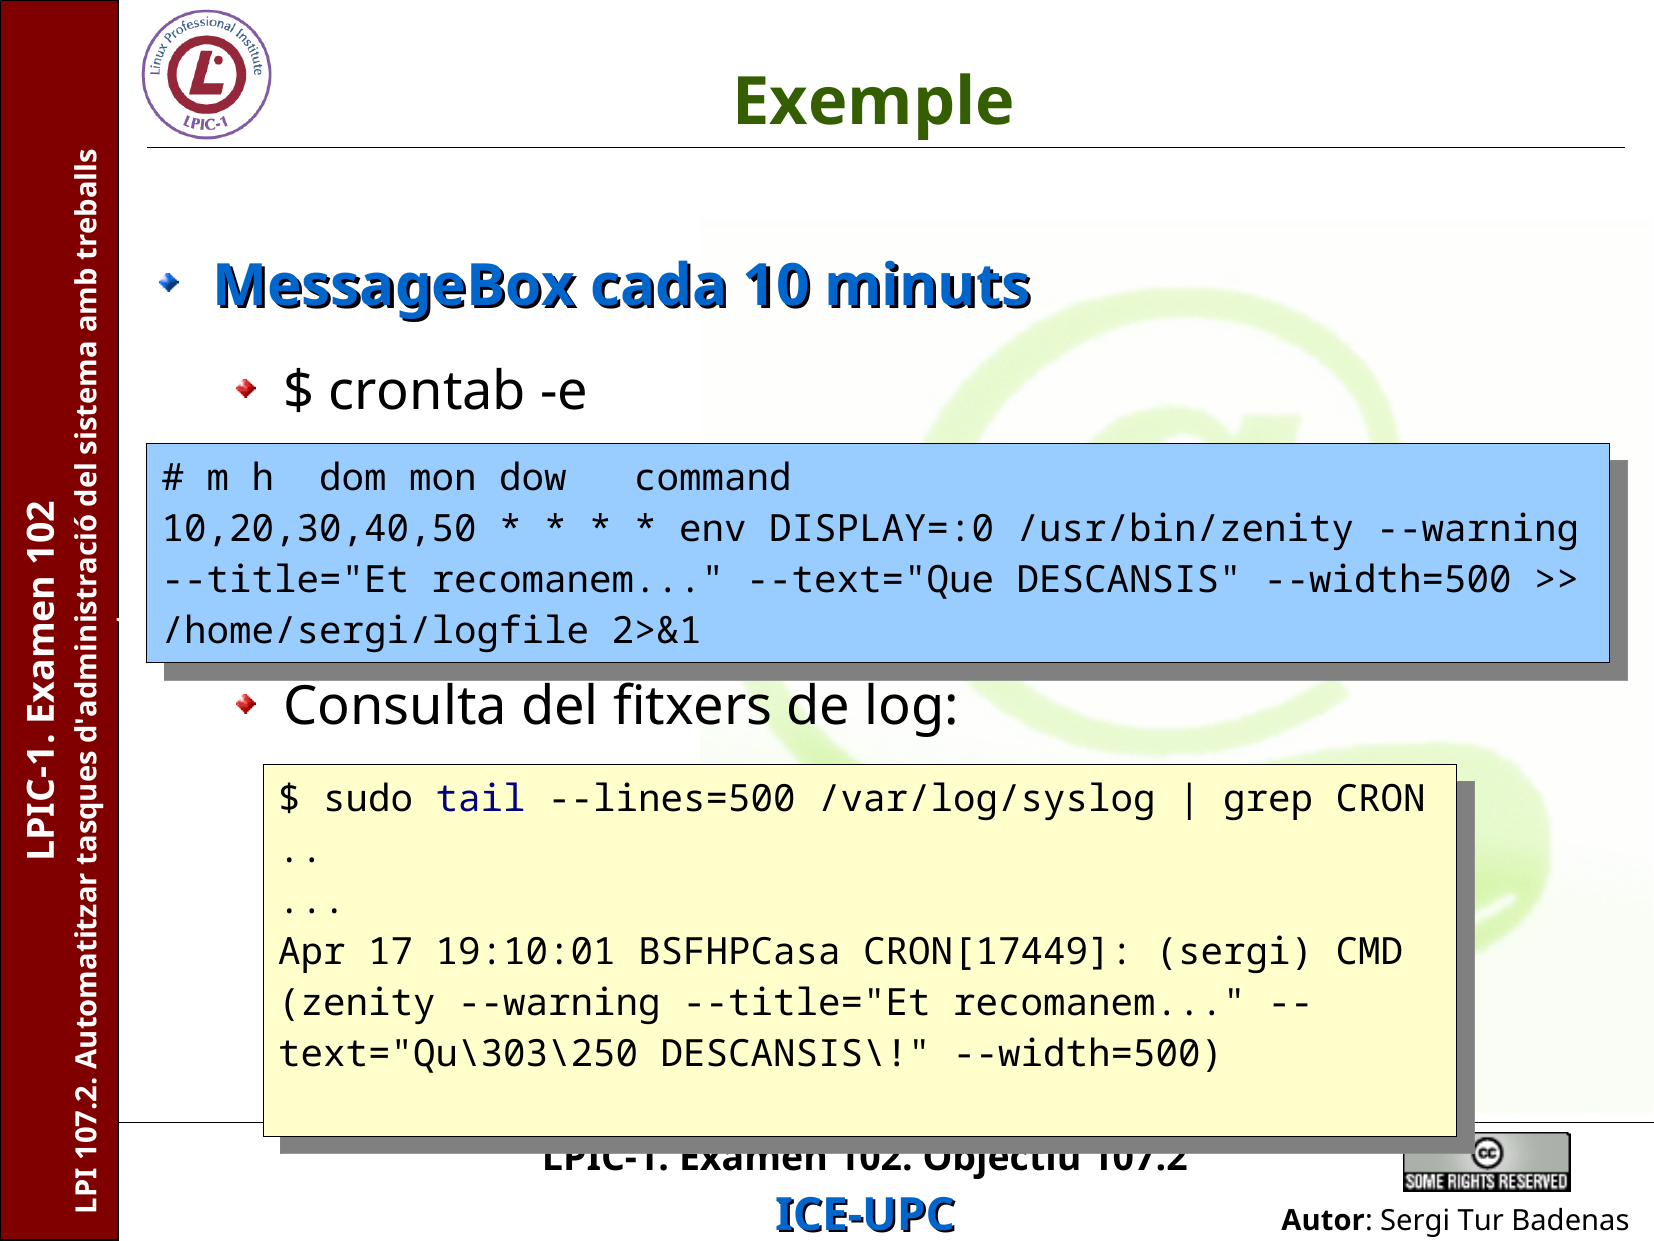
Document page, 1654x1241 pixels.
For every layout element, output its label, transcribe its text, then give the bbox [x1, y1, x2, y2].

text_box # m h dom mon dow command 10,20,30,40,50 * * * * env DISPLAY=:0 /usr/bin/zenity --warning --title="Et recomanem..." --text="Que DESCANSIS" --width=500 >> /home/sergi/logfile 2>&1 [146, 443, 1610, 609]
title Exemple [129, 55, 1619, 142]
text_box $ sudo tail --lines=500 /var/log/syslog | grep CRON .. ... Apr 17 19:10:01 BSFHPCasa CRON[17449]: (sergi) CMD (zenity --warning --title="Et recomanem..." --text="Qu\303\250 DESCANSIS\!" --width=500) [263, 764, 1457, 1047]
picture [1403, 1132, 1571, 1192]
picture [700, 217, 1654, 1113]
list MessageBox cada 10 minuts $ crontab -e Consulta del fitxers de log: [141, 242, 1630, 1078]
picture [135, 5, 277, 55]
